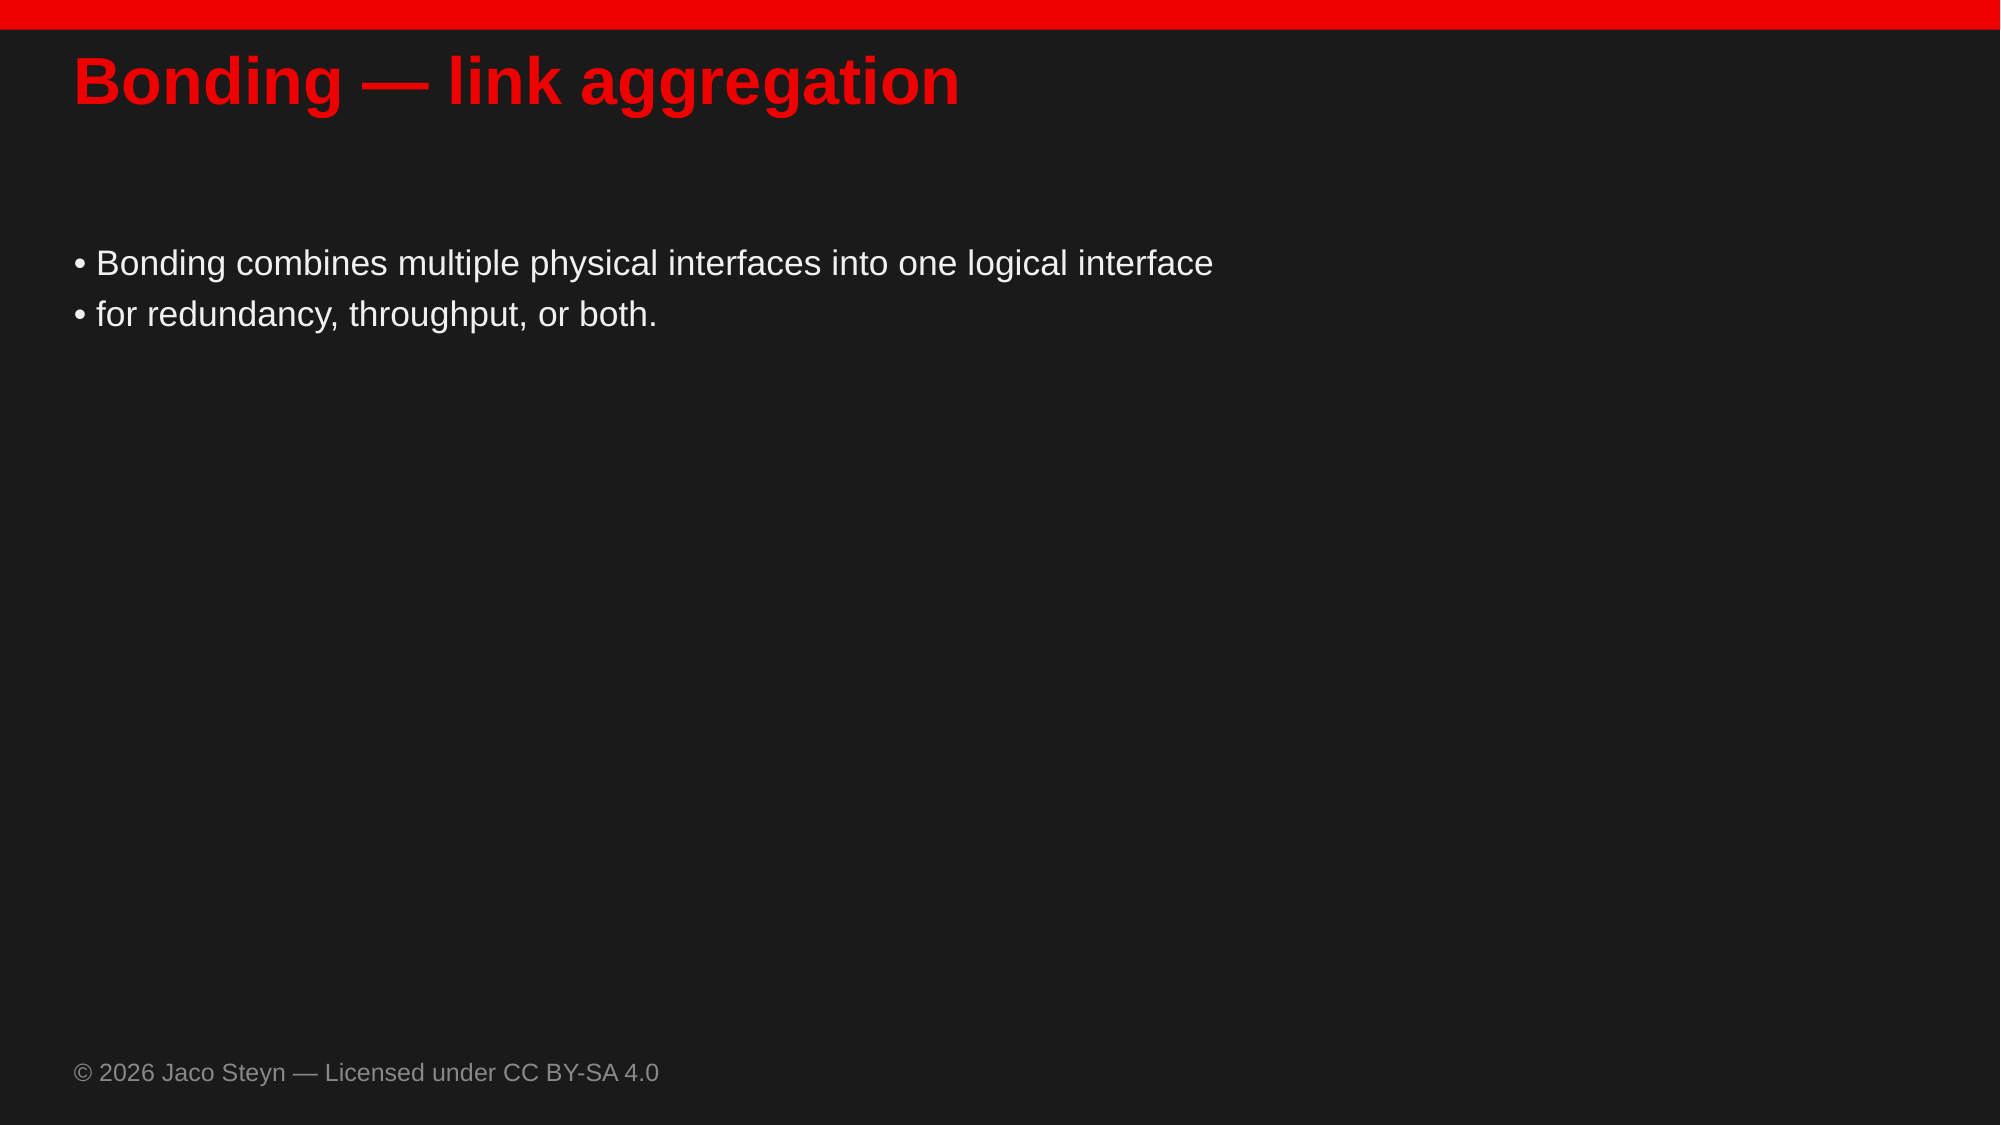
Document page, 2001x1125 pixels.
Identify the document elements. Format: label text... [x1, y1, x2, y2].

text_box Bonding — link aggregation [59, 36, 1942, 208]
text_box • Bonding combines multiple physical interfaces into one logical interface • for redundancy, throughput, or both. [59, 236, 1942, 1037]
text_box © 2026 Jaco Steyn — Licensed under CC BY-SA 4.0 [59, 1051, 1942, 1093]
text_box [0, 0, 2001, 30]
